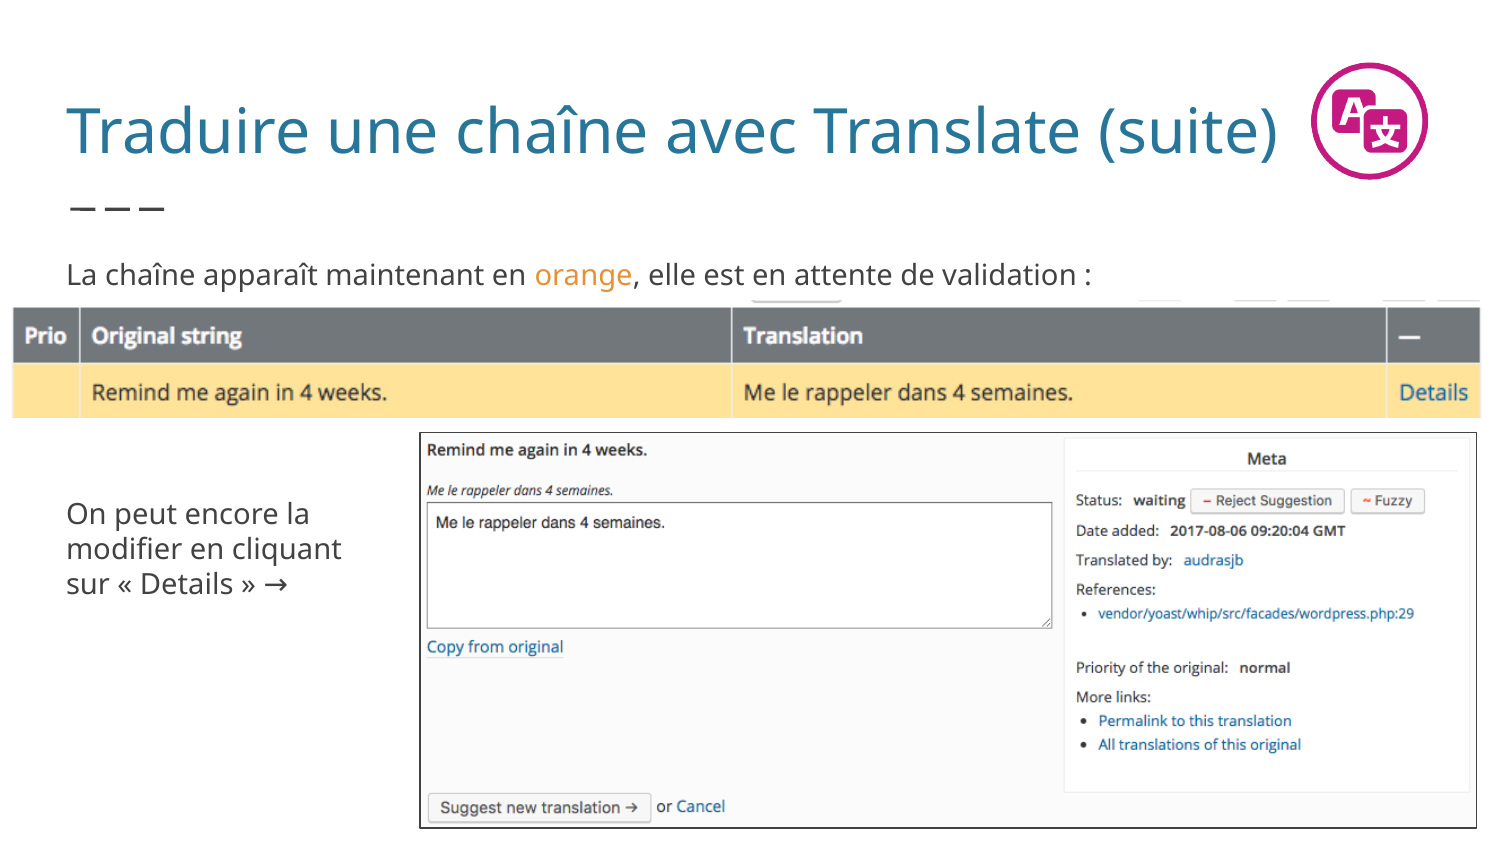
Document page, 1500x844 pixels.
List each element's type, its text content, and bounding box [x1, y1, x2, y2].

title Traduire une chaîne avec Translate (suite) [51, 61, 1290, 182]
picture [9, 300, 1491, 418]
list La chaîne apparaît maintenant en orange, elle est en attente de validation : On peut encore la modifier en cliquant sur « Details » → [51, 418, 1449, 750]
list La chaîne apparaît maintenant en orange, elle est en attente de validation : On peut encore la modifier en cliquant sur « Details » → [51, 240, 1449, 300]
picture [420, 433, 1476, 828]
picture [1290, 54, 1449, 188]
